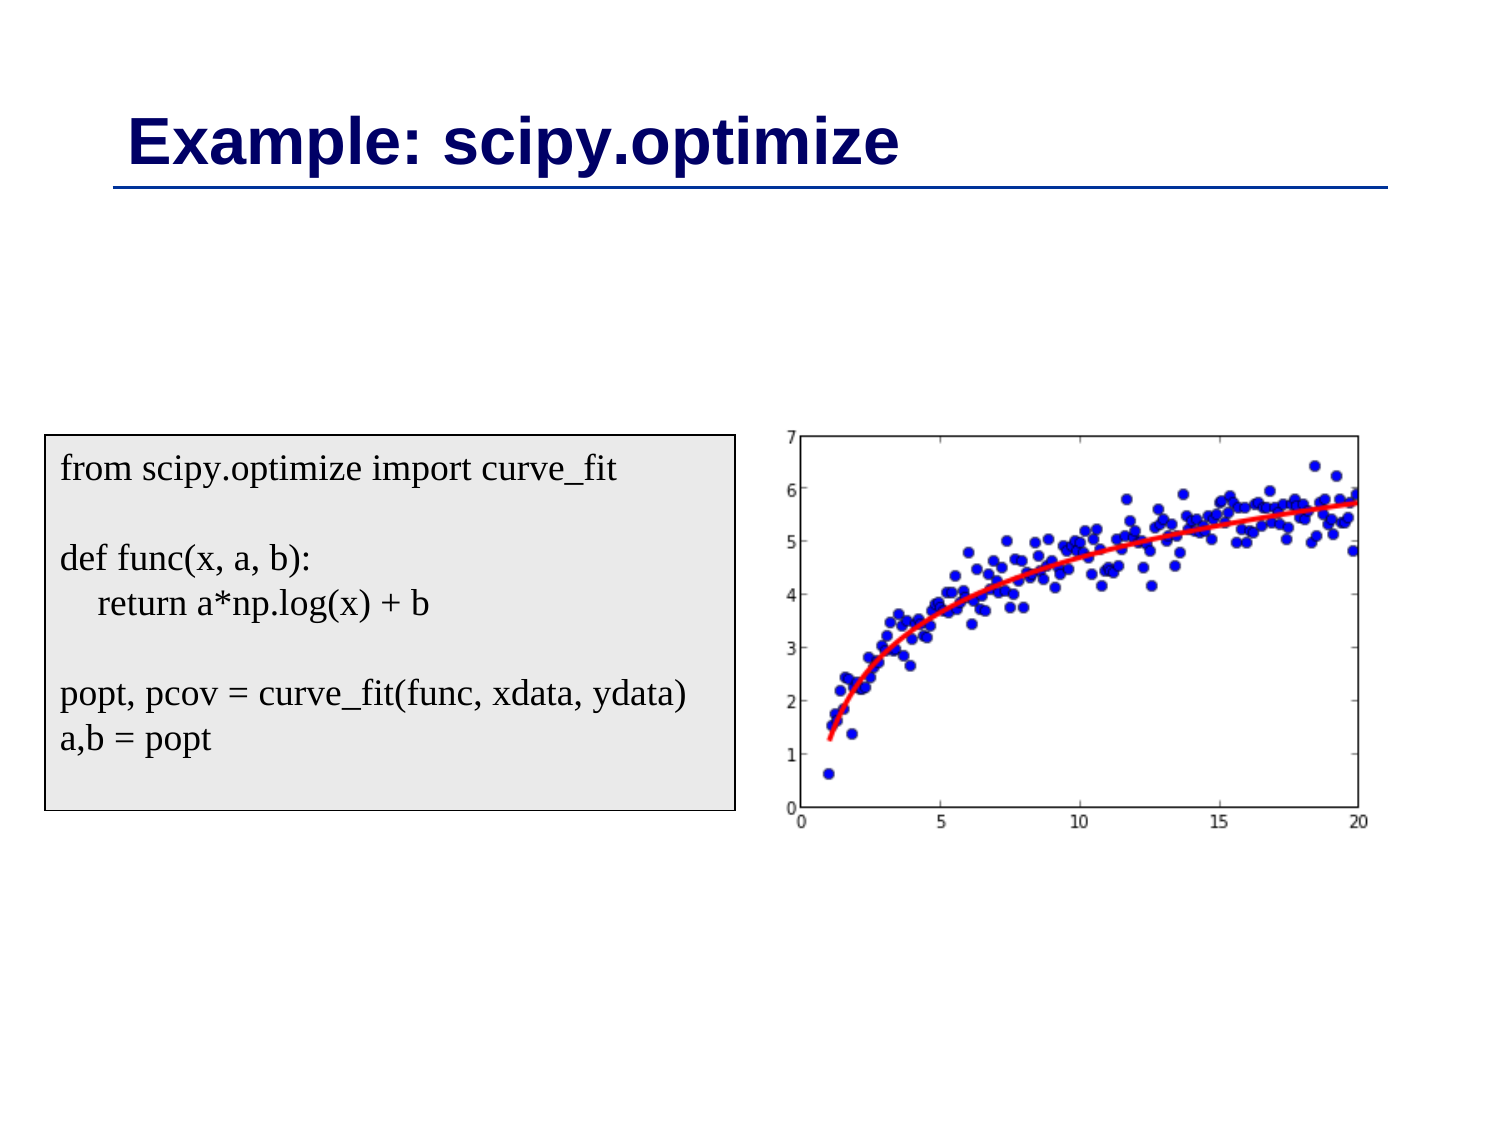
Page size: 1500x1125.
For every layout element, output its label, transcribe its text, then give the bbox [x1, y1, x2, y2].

picture [775, 419, 1381, 841]
title Example: scipy.optimize [112, 90, 1388, 186]
text_box from scipy.optimize import curve_fit def func(x, a, b): return a*np.log(x) + b popt, pcov = curve_fit(func, xdata, ydata) a,b = popt [45, 434, 736, 811]
